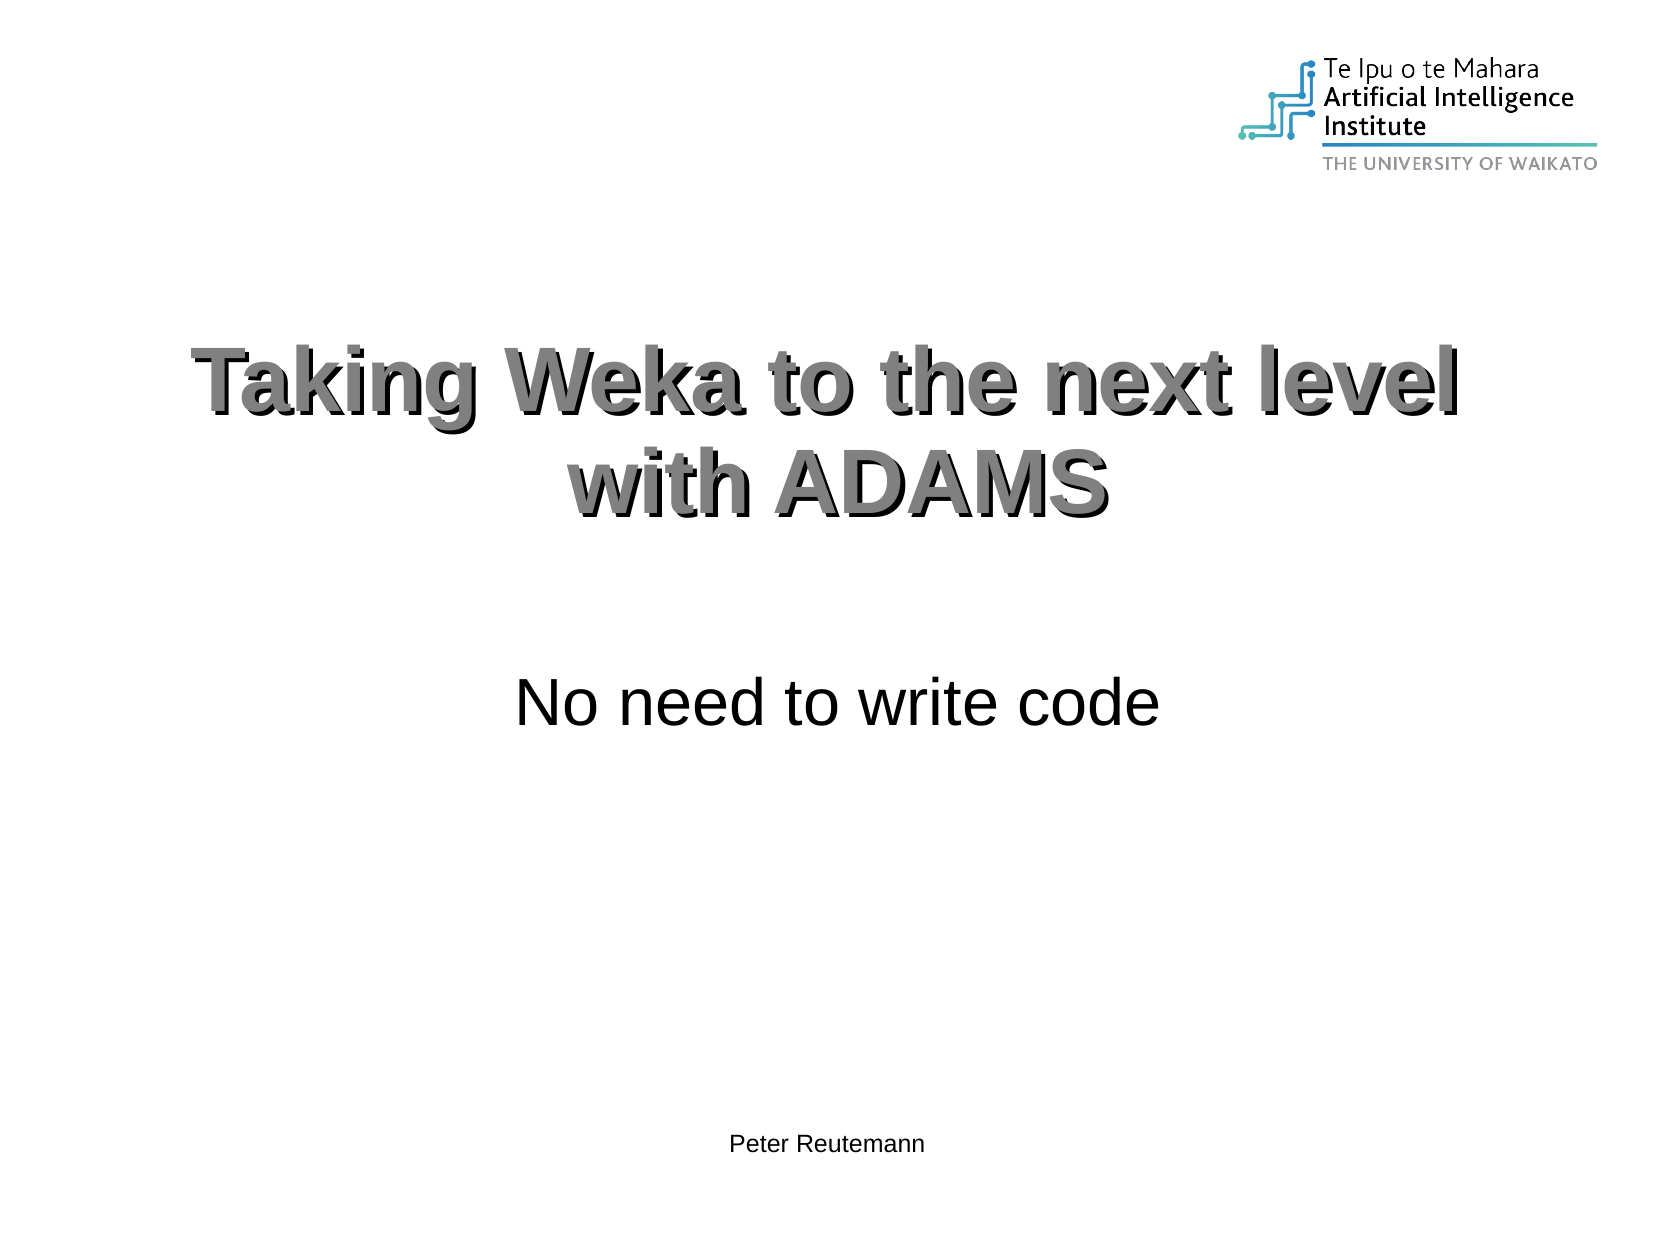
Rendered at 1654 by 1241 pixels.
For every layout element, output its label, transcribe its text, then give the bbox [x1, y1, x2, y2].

subtitle No need to write code [94, 590, 1583, 741]
picture [1234, 53, 1601, 172]
title Taking Weka to the next level with ADAMS [94, 326, 1583, 535]
